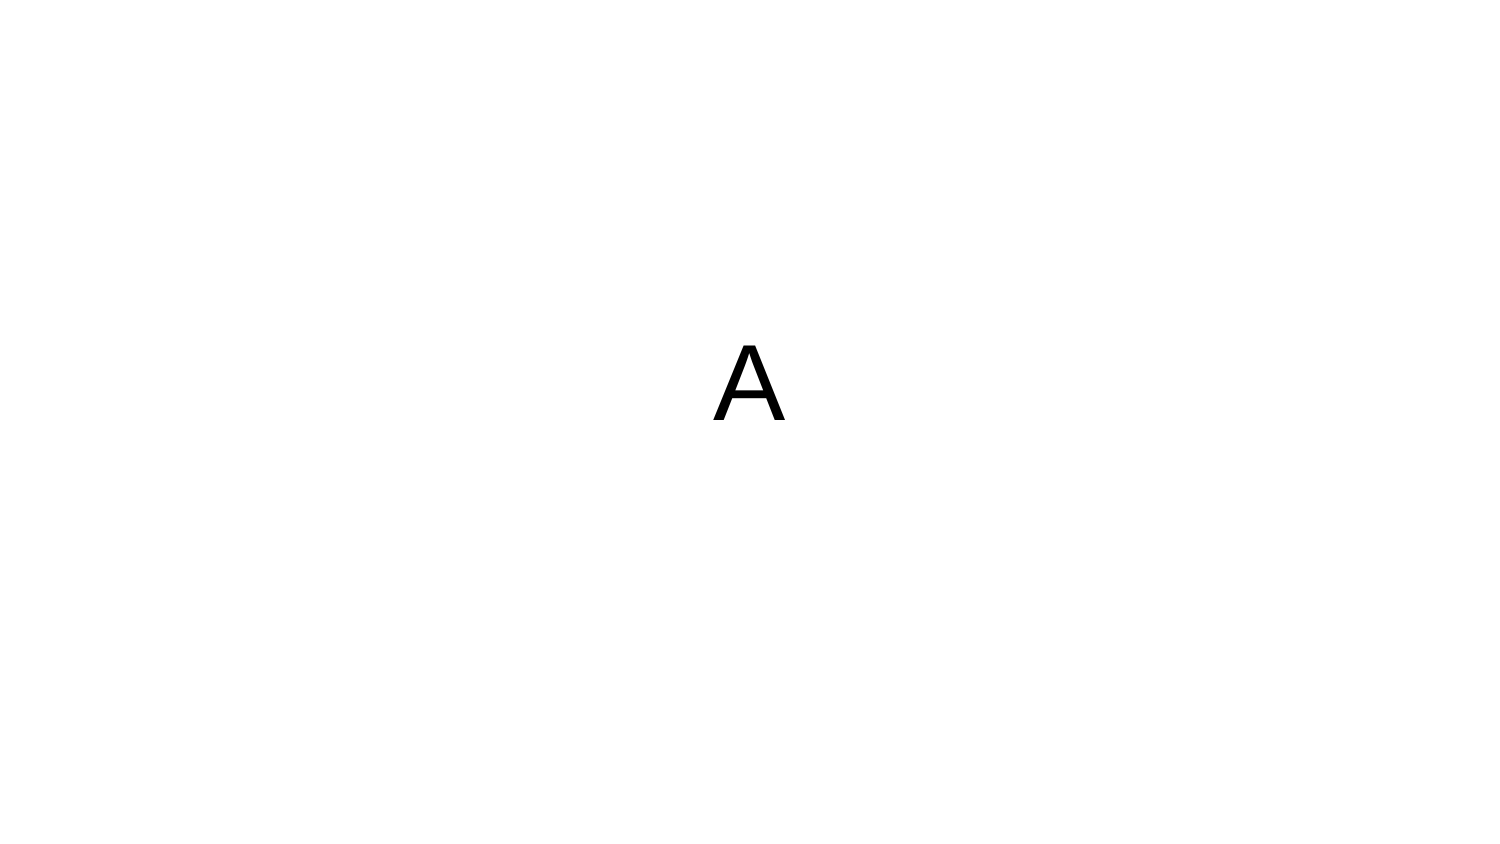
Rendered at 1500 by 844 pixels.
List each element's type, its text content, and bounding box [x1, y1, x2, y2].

title A [51, 122, 1449, 459]
